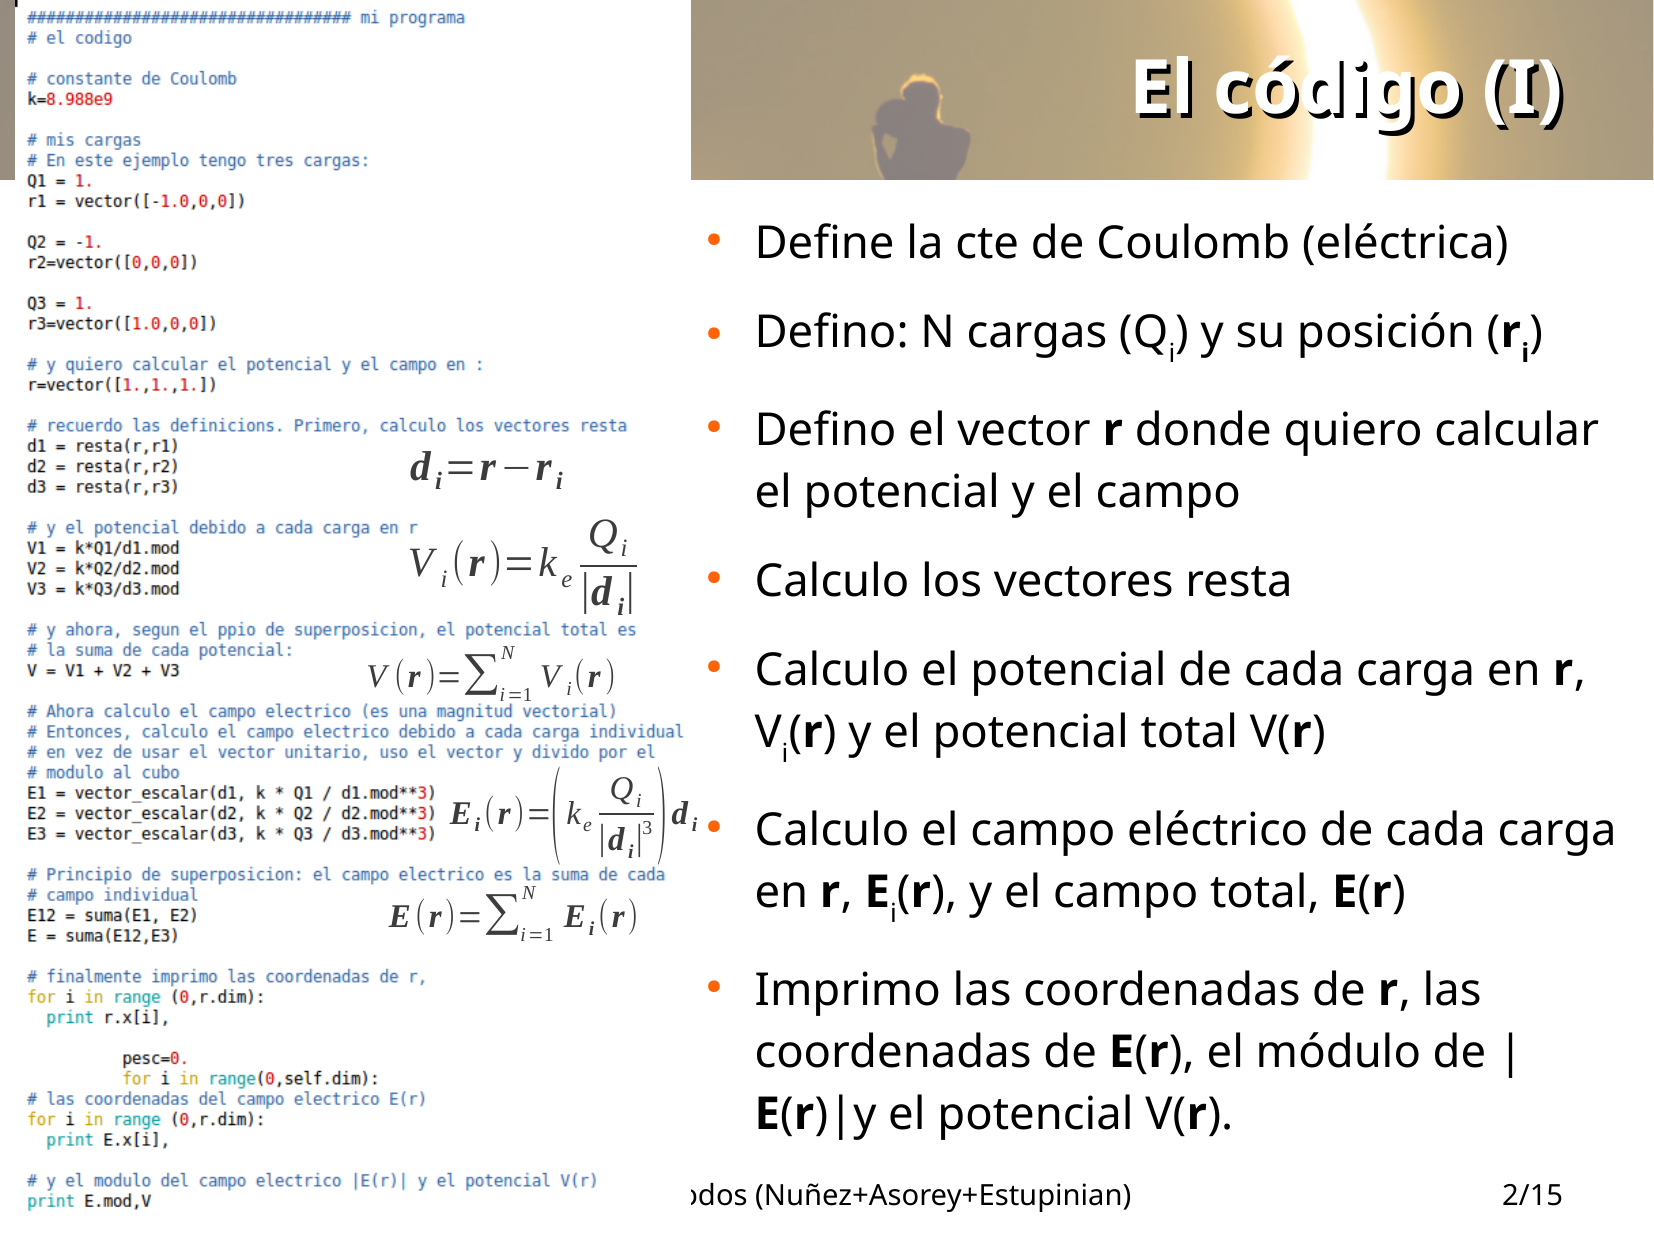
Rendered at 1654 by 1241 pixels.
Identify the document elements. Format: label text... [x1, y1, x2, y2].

title El código (I) [691, 19, 1564, 151]
picture [0, 0, 1654, 1222]
chart [402, 442, 571, 496]
chart [401, 510, 646, 621]
chart [379, 882, 646, 946]
chart [440, 765, 706, 868]
list Define la cte de Coulomb (eléctrica) Defino: N cargas (Qi) y su posición (ri) Defino el vector r donde quiero calcular el potencial y el campo Calculo los vectores resta Calculo el potencial de cada carga en r, Vi(r) y el potencial total V(r) Calculo el campo eléctrico de cada carga en r, Ei(r), y el campo total, E(r) Imprimo las coordenadas de r, las coordenadas de E(r), el módulo de |E(r)|y el potencial V(r). [690, 210, 1621, 1156]
chart [360, 642, 622, 706]
